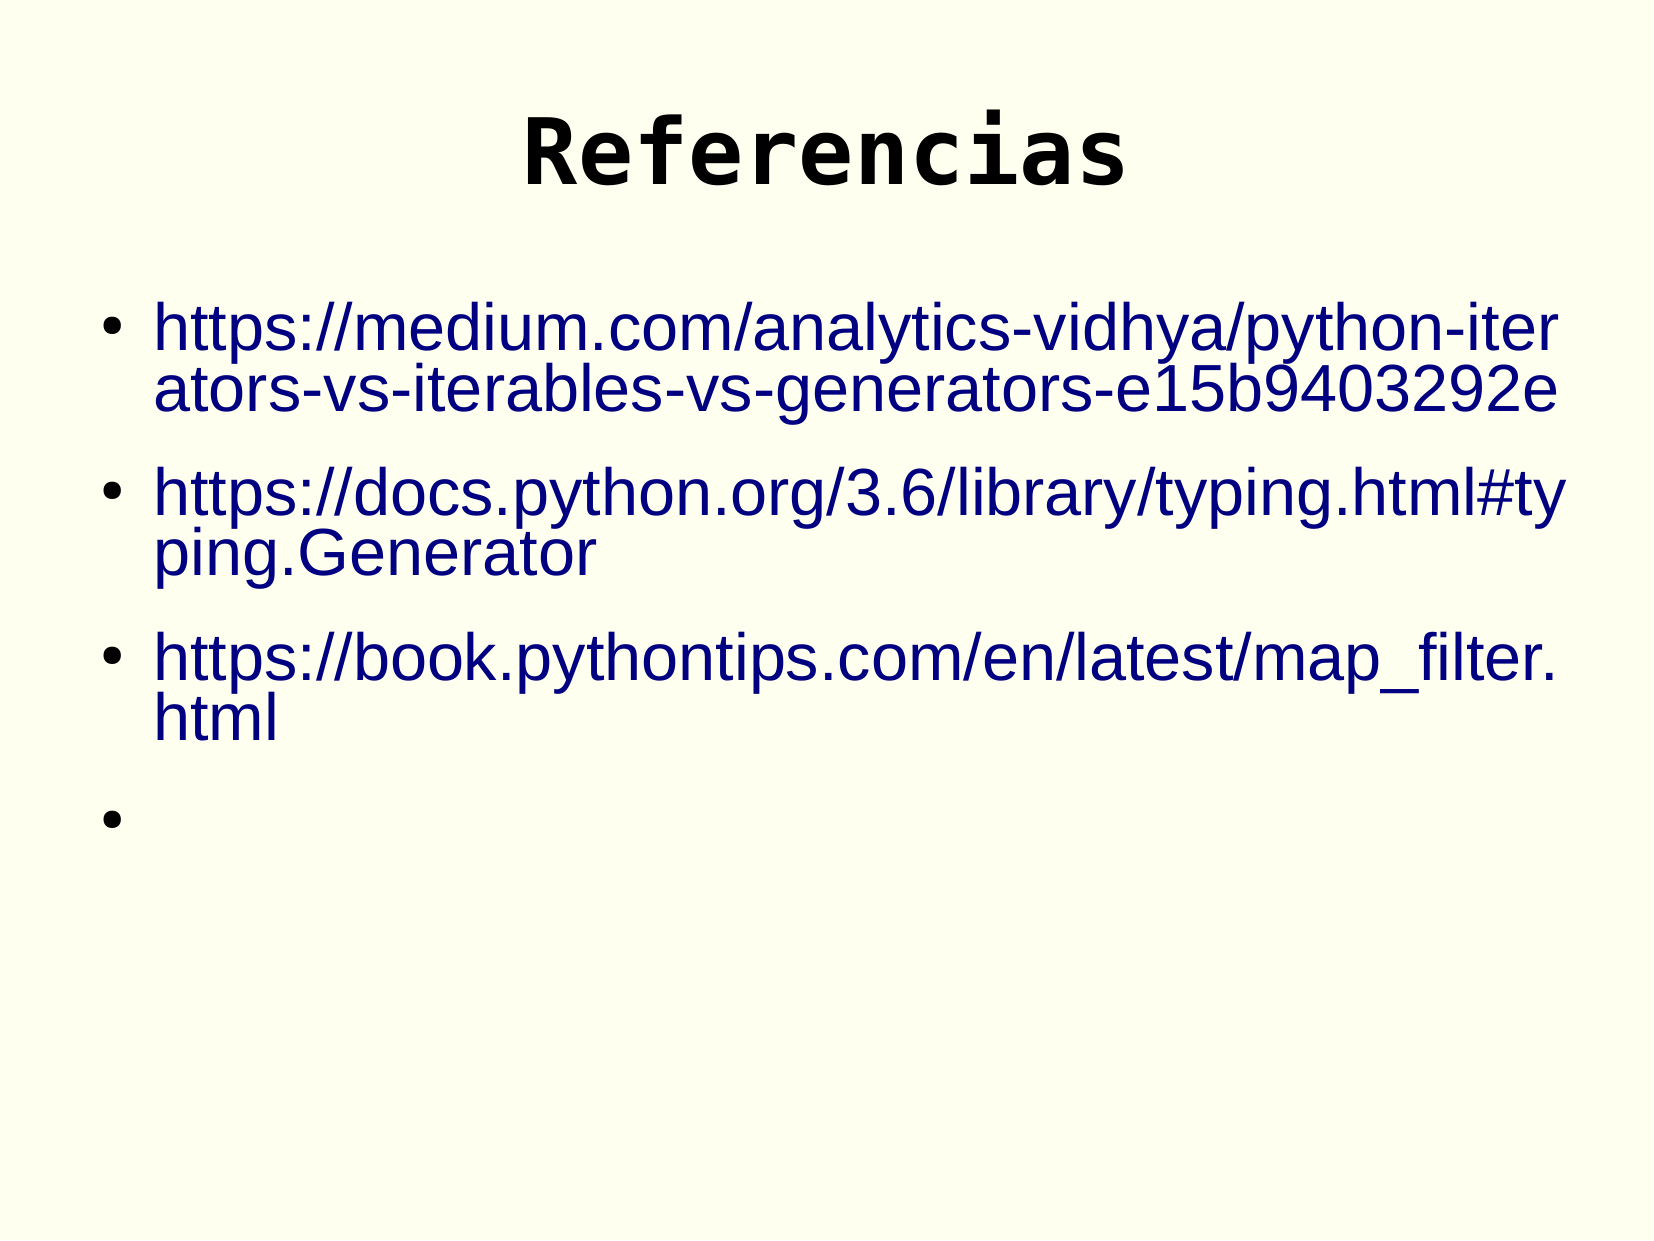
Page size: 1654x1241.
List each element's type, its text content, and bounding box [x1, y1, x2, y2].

title Referencias [82, 49, 1571, 257]
list https://medium.com/analytics-vidhya/python-iterators-vs-iterables-vs-generators-e15b9403292e https://docs.python.org/3.6/library/typing.html#typing.Generator https://book.pythontips.com/en/latest/map_filter.html [82, 290, 1571, 1010]
